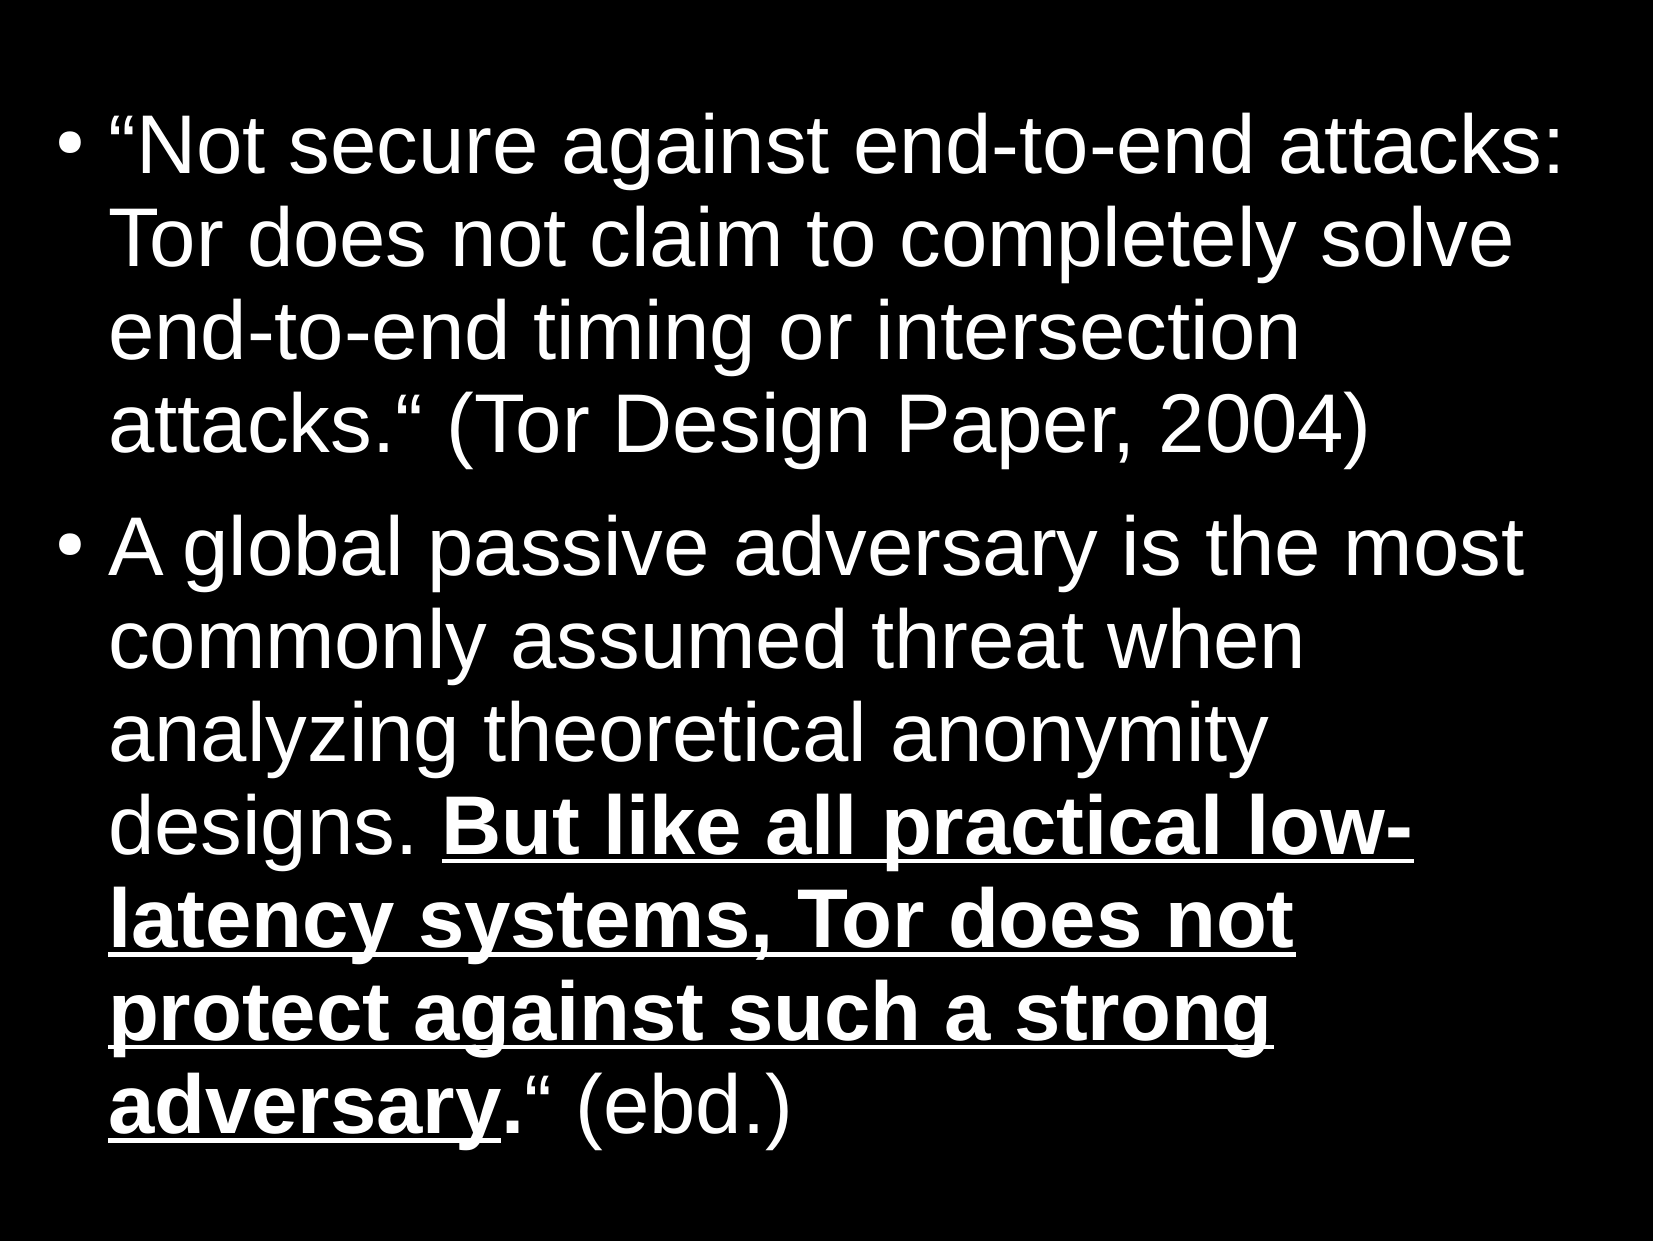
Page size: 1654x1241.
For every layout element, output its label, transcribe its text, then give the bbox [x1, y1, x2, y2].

list “Not secure against end-to-end attacks: Tor does not claim to completely solve end-to-end timing or intersection attacks.“ (Tor Design Paper, 2004) A global passive adversary is the most commonly assumed threat when analyzing theoretical anonymity designs. But like all practical low-latency systems, Tor does not protect against such a strong adversary.“ (ebd.) [37, 98, 1571, 1173]
